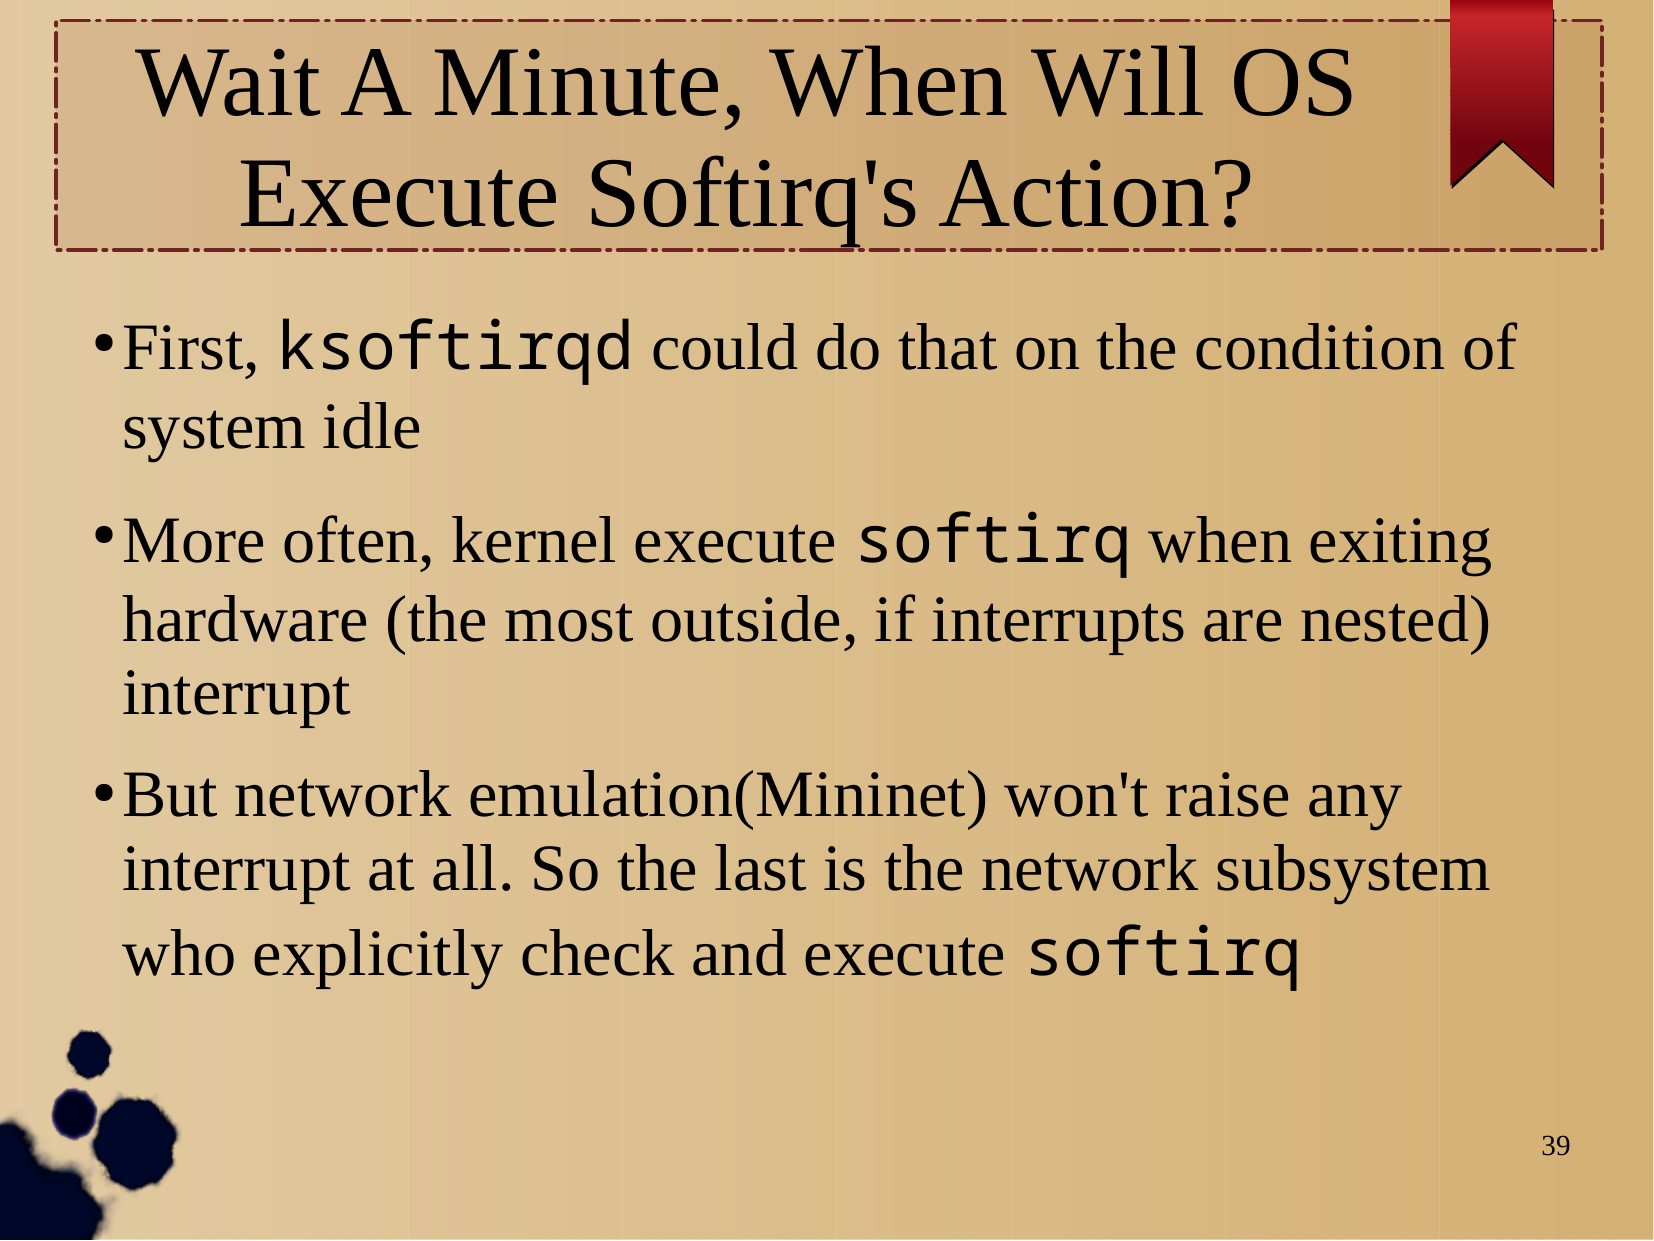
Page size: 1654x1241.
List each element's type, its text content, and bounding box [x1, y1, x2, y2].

list First, ksoftirqd could do that on the condition of system idle More often, kernel execute softirq when exiting hardware (the most outside, if interrupts are nested) interrupt But network emulation(Mininet) won't raise any interrupt at all. So the last is the network subsystem who explicitly check and execute softirq [82, 299, 1571, 1019]
title Wait A Minute, When Will OS Execute Softirq's Action? [82, 26, 1412, 249]
